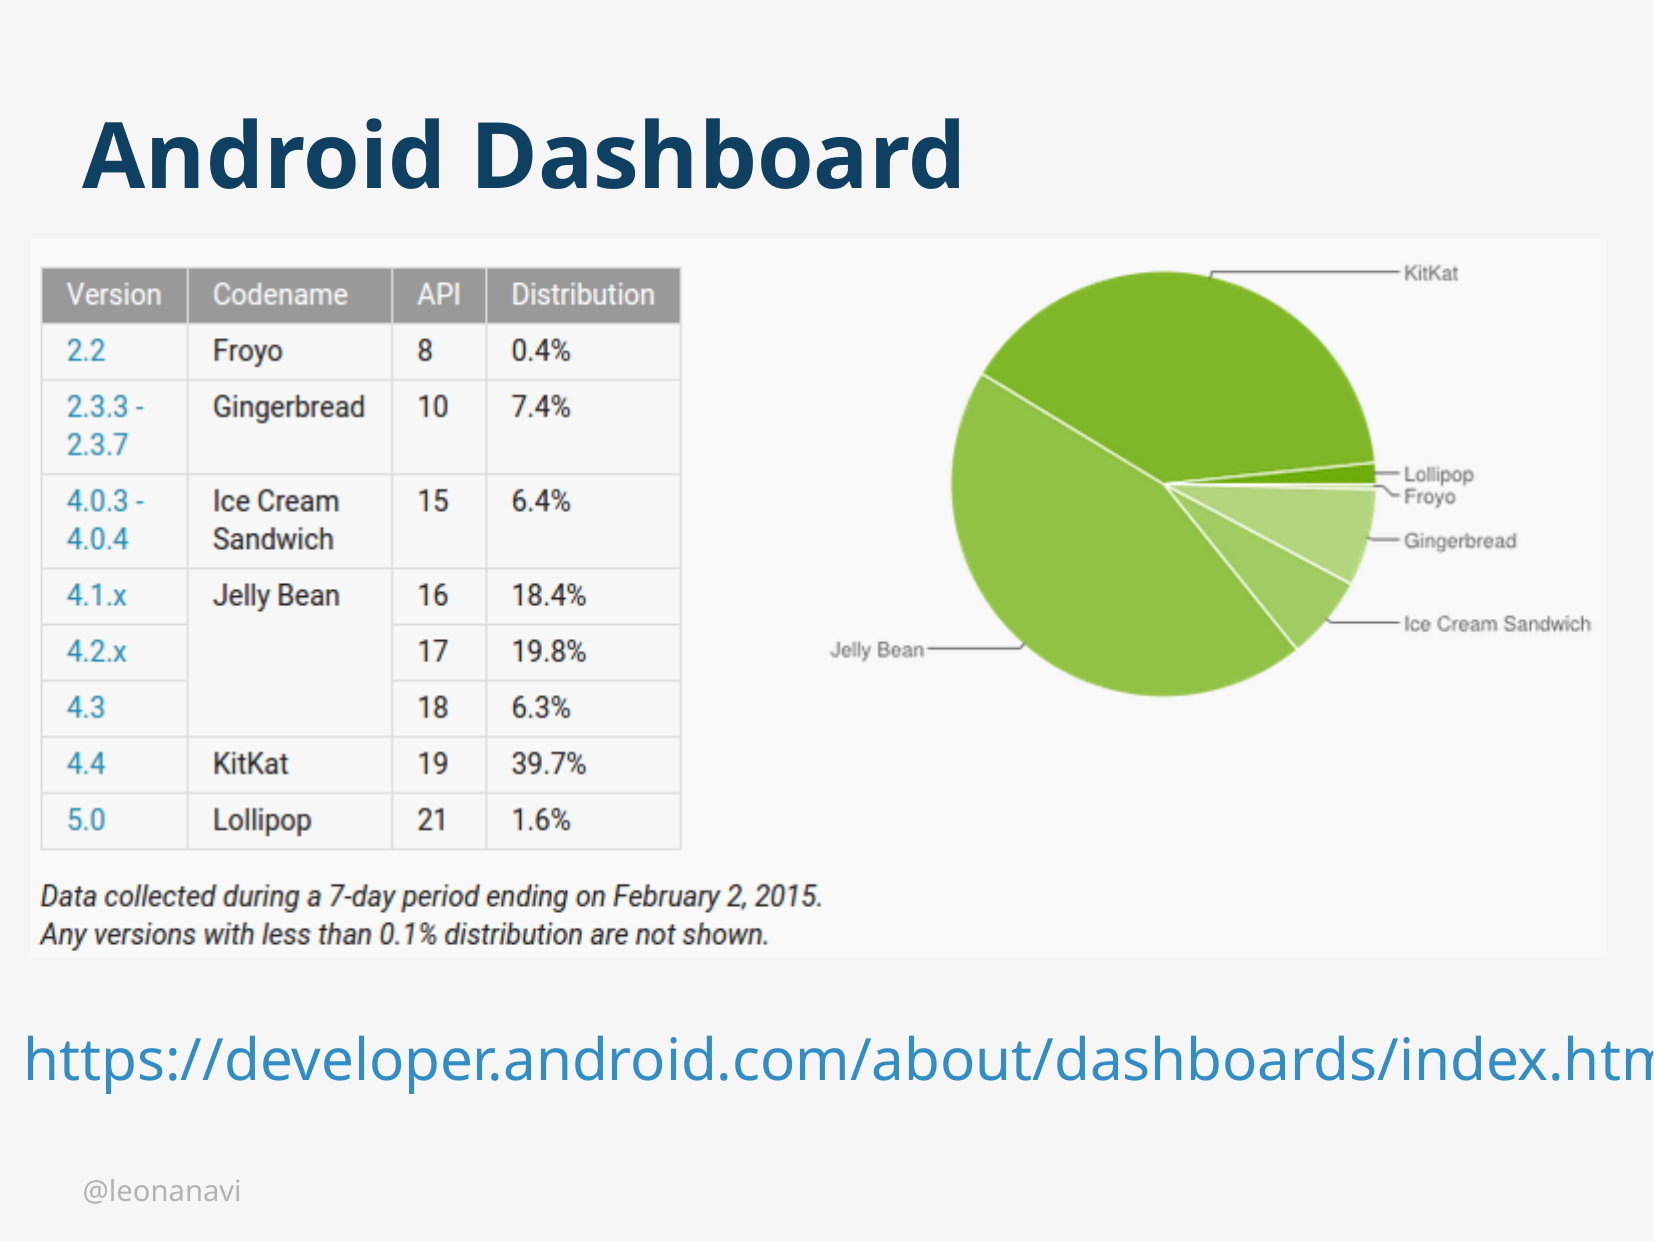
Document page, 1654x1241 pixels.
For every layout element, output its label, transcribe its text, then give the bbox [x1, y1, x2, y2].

picture [31, 239, 1606, 957]
title Android Dashboard [82, 49, 1571, 239]
text_box https://developer.android.com/about/dashboards/index.html [8, 1010, 1651, 1094]
